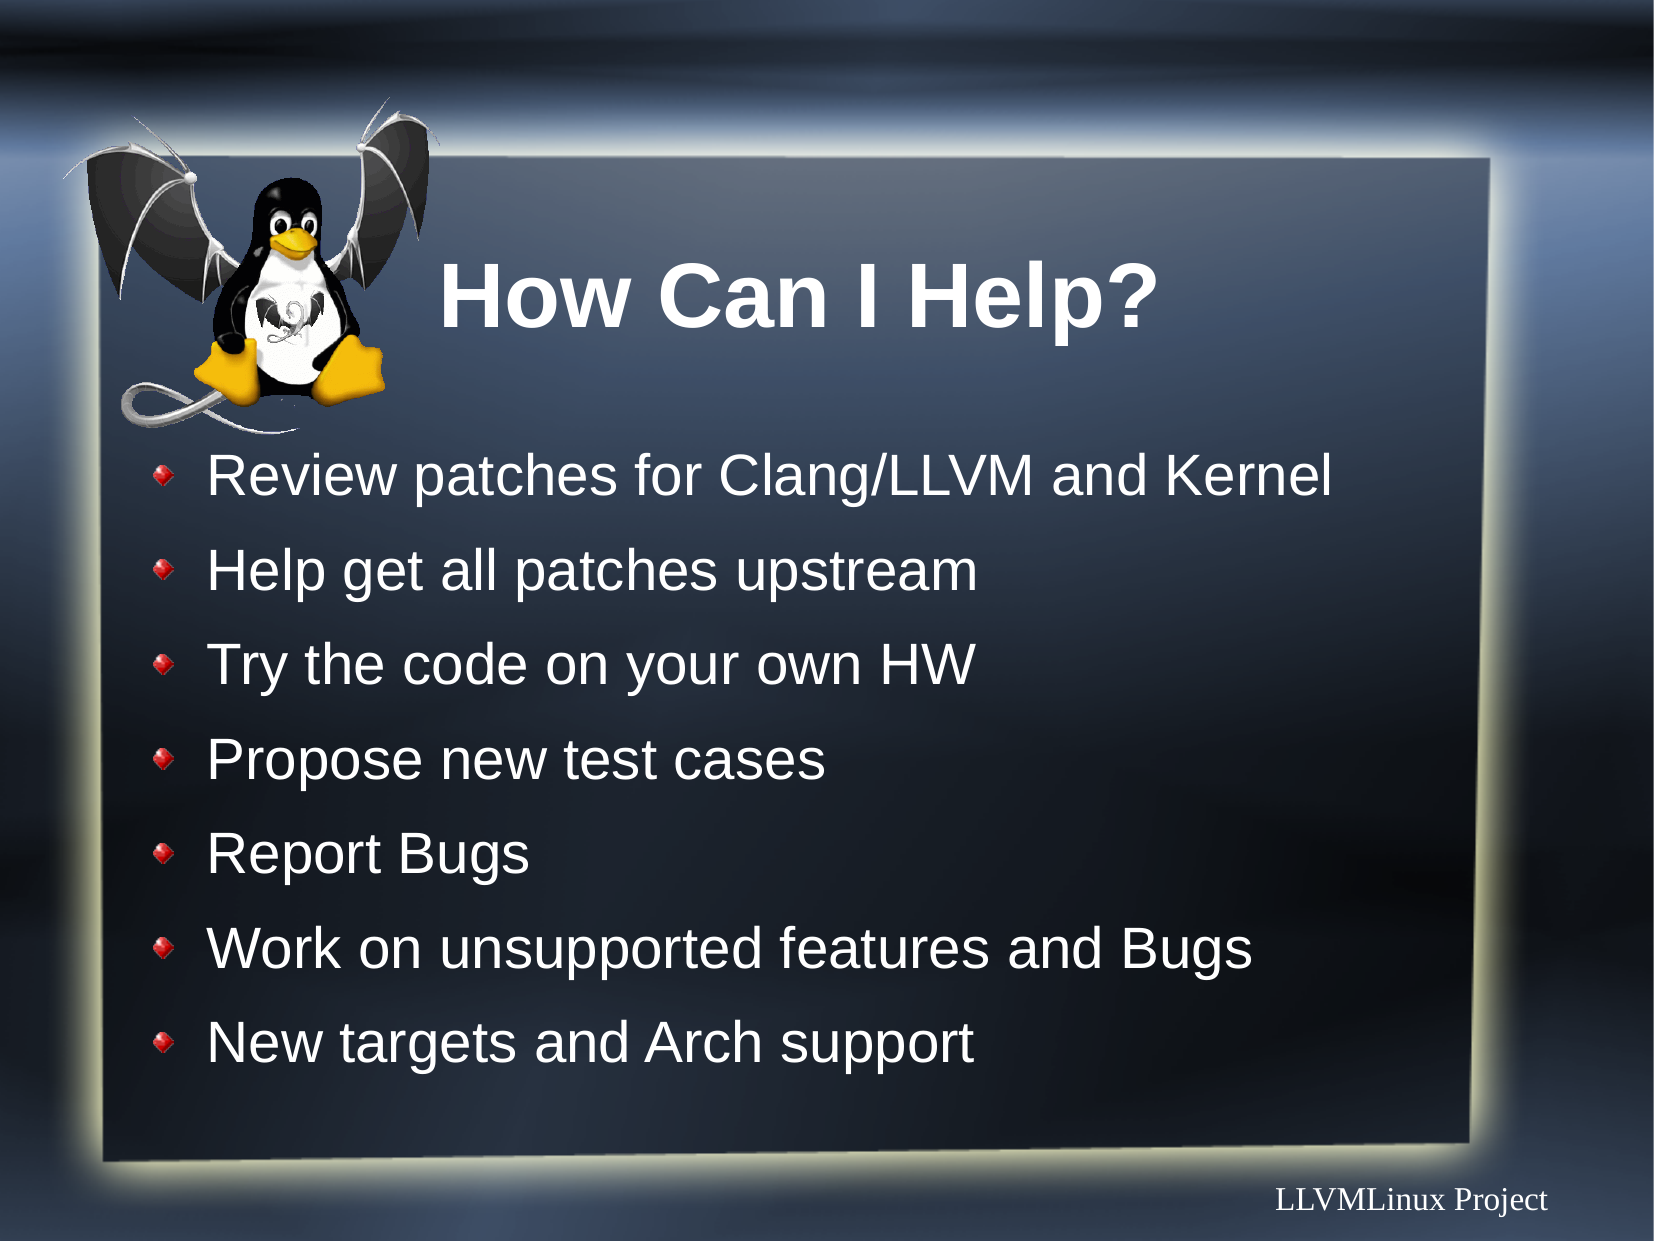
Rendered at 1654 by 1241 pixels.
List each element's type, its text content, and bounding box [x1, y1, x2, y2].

list Review patches for Clang/LLVM and Kernel Help get all patches upstream Try the code on your own HW Propose new test cases Report Bugs Work on unsupported features and Bugs New targets and Arch support [135, 442, 1447, 1163]
title How Can I Help? [443, 177, 1477, 414]
picture [0, 0, 1654, 1241]
